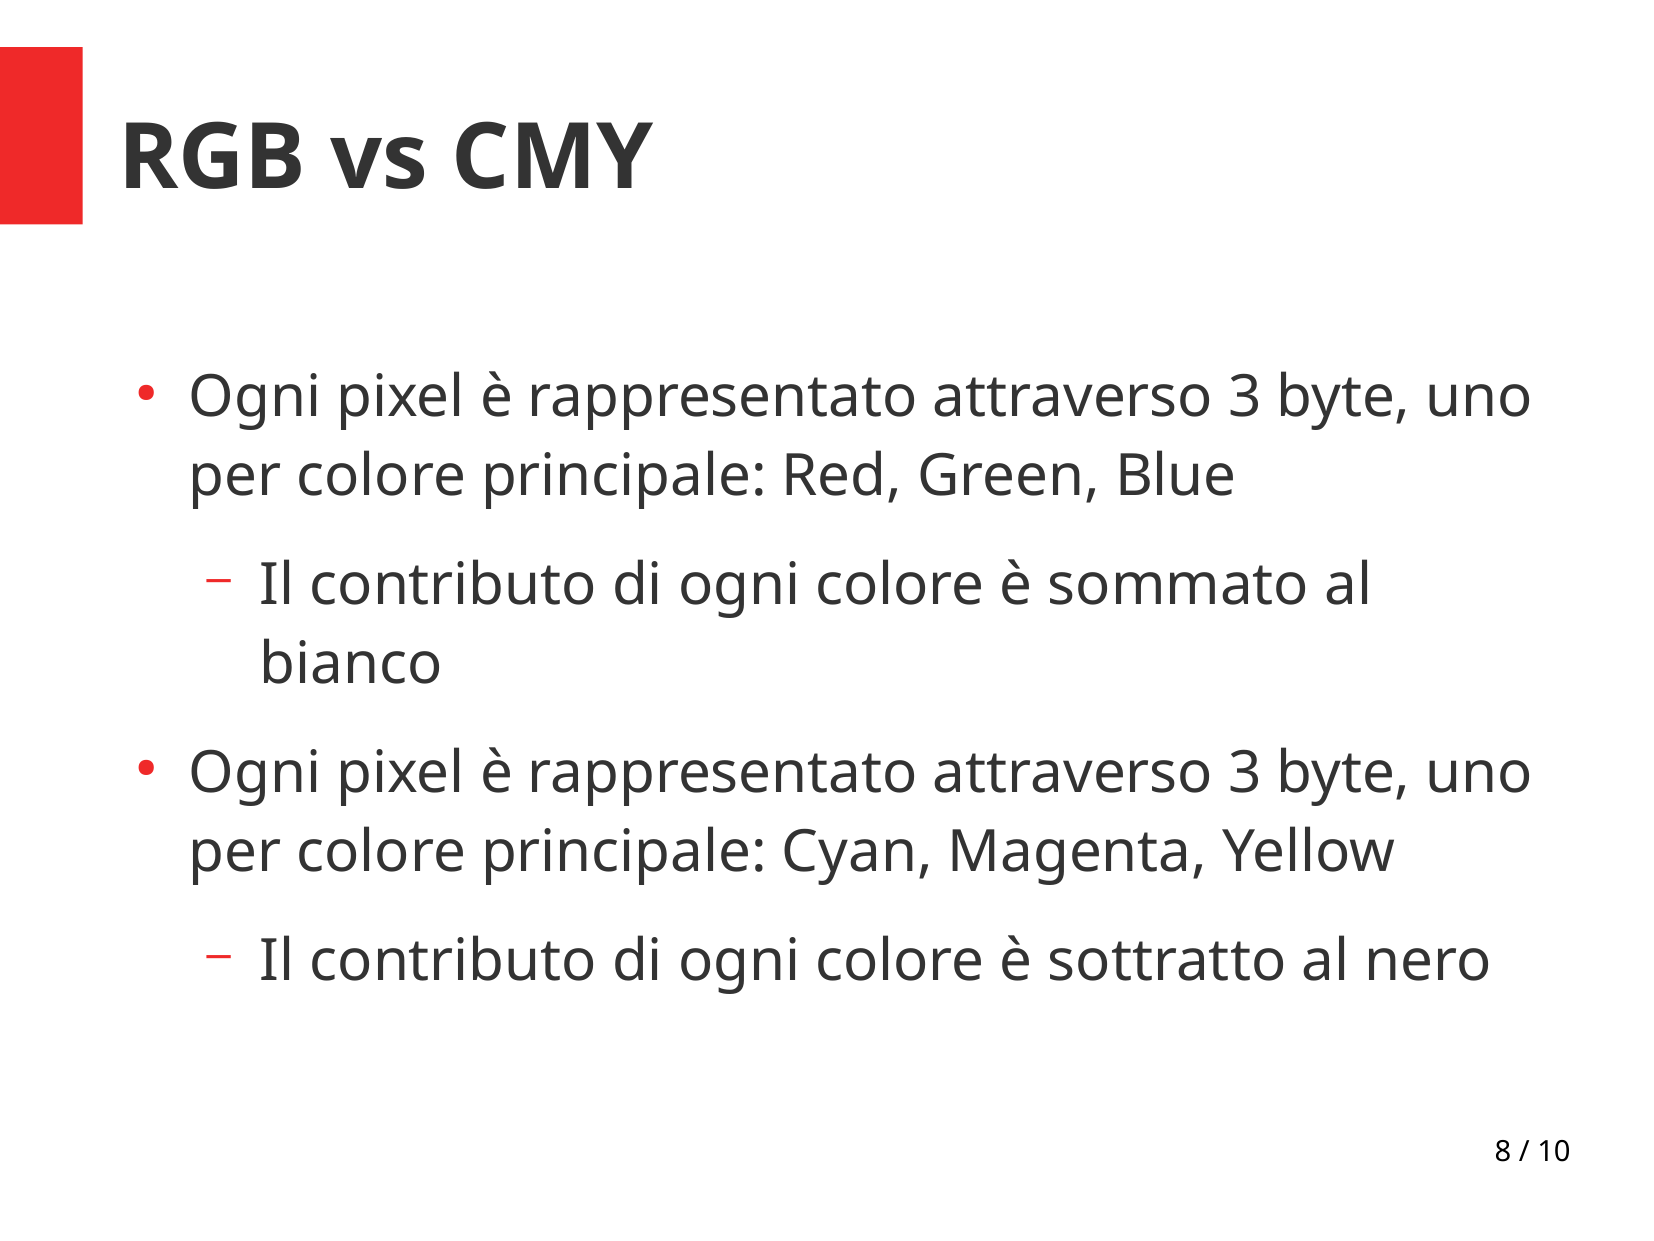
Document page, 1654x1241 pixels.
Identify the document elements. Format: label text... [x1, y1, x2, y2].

list Ogni pixel è rappresentato attraverso 3 byte, uno per colore principale: Cyan, Magenta, Yellow Il contributo di ogni colore è sottratto al nero [118, 730, 1536, 1074]
title RGB vs CMY [118, 49, 1571, 257]
list Ogni pixel è rappresentato attraverso 3 byte, uno per colore principale: Red, Green, Blue Il contributo di ogni colore è sommato al bianco [118, 354, 1536, 698]
